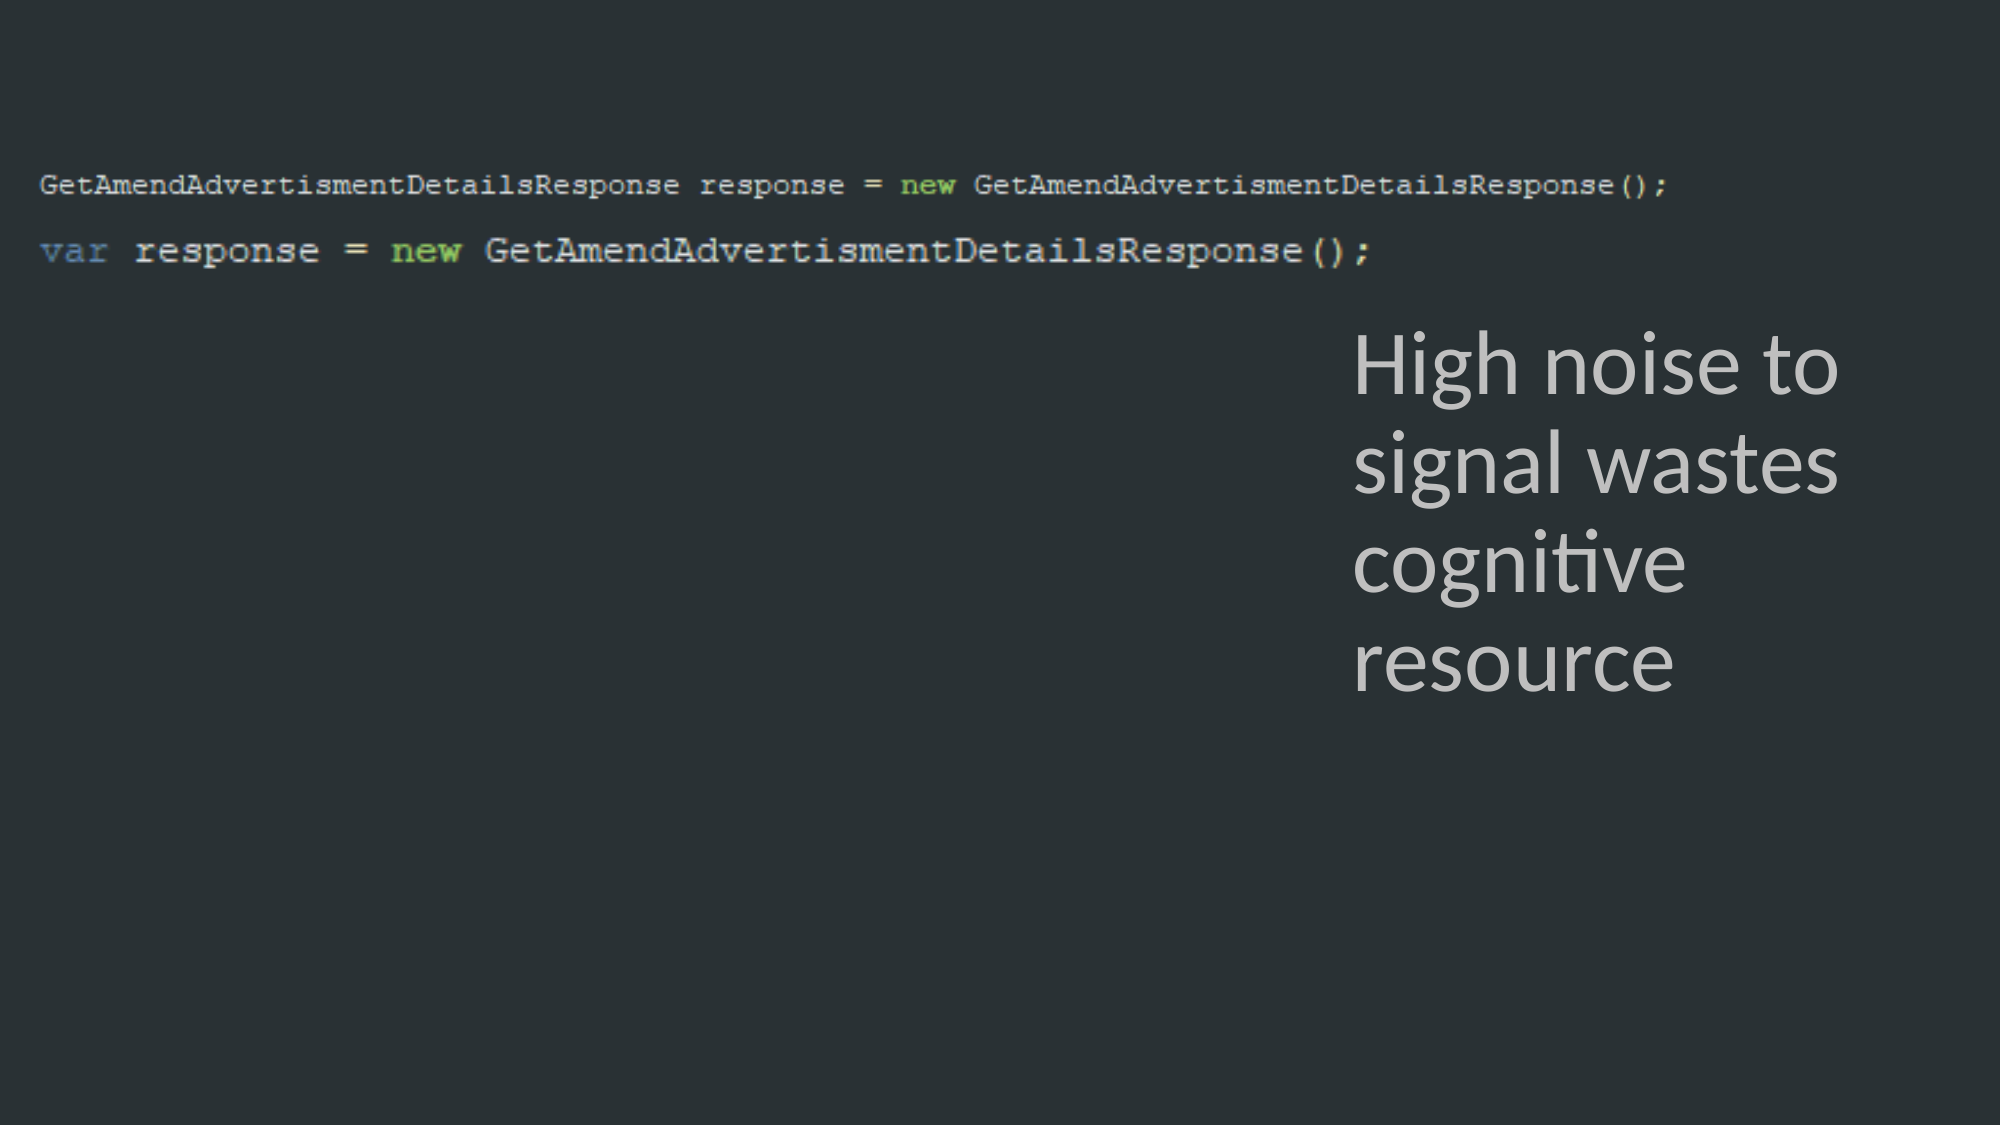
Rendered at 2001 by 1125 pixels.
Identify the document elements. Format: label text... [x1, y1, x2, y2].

picture [24, 157, 1696, 211]
text_box High noise to signal wastes cognitive resource [1337, 59, 1901, 967]
picture [35, 230, 1399, 284]
